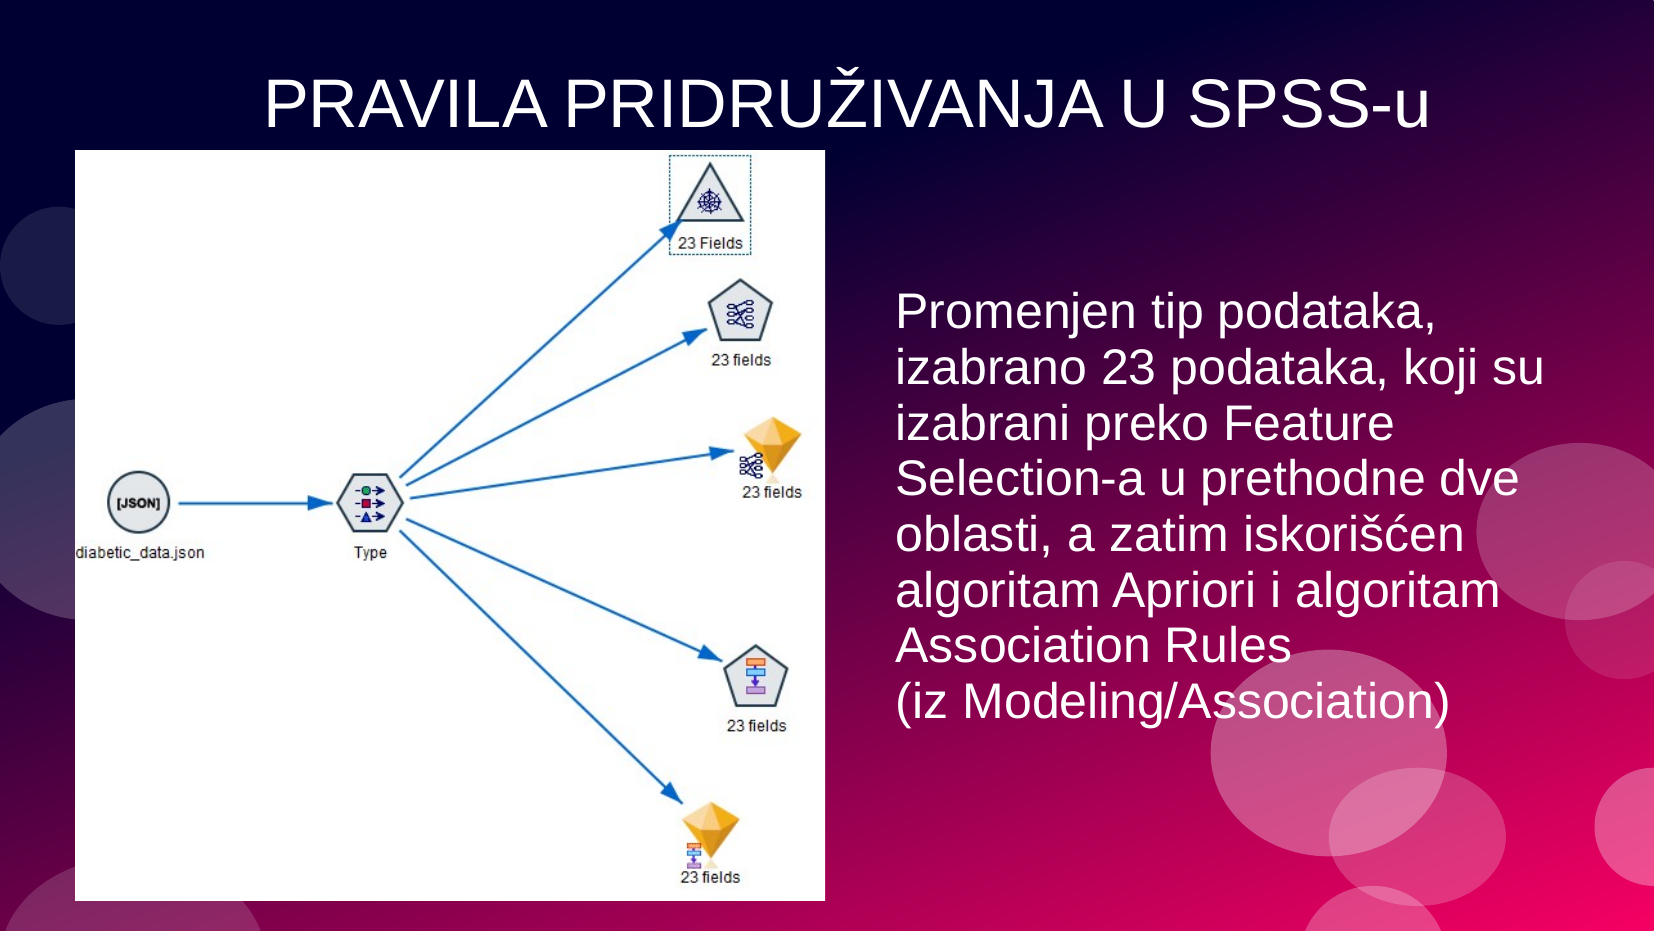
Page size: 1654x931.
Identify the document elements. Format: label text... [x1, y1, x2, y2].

title PRAVILA PRIDRUŽIVANJA U SPSS-u [263, 22, 1654, 185]
list Promenjen tip podataka, izabrano 23 podataka, koji su izabrani preko Feature Selection-a u prethodne dve oblasti, a zatim iskorišćen algoritam Apriori i algoritam Association Rules (iz Modeling/Association) [825, 283, 1613, 901]
picture [75, 150, 826, 901]
